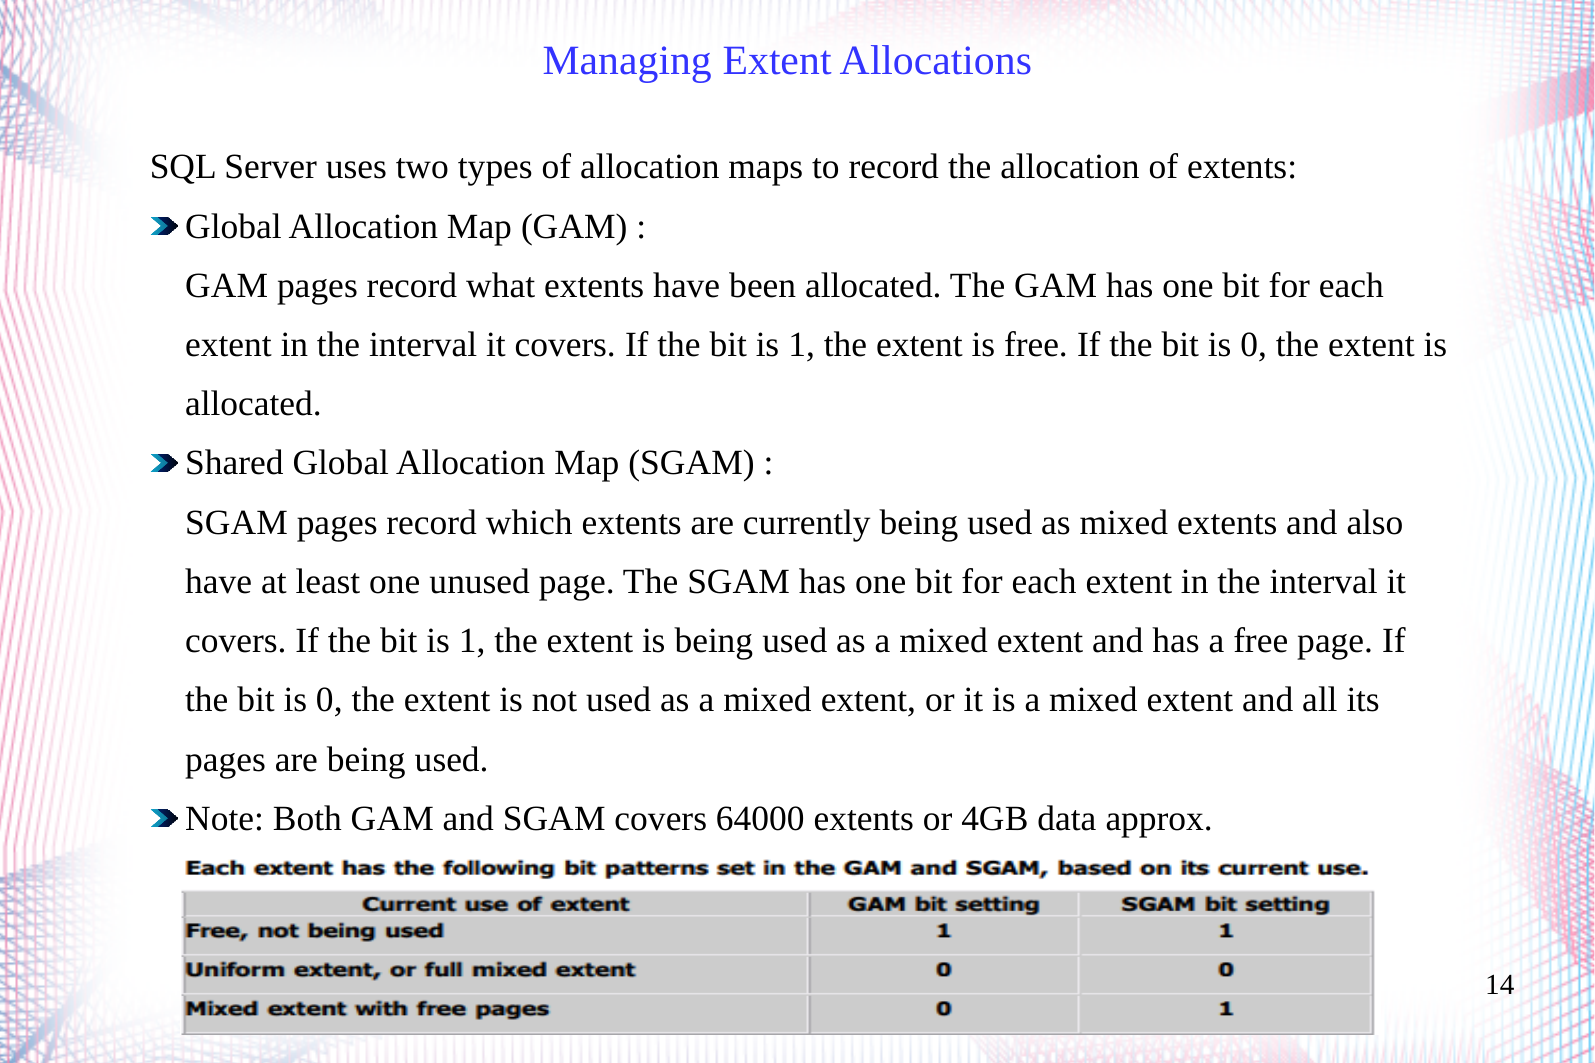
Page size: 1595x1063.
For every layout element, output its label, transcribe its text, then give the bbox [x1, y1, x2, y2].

text_box SQL Server uses two types of allocation maps to record the allocation of extents: Global Allocation Map (GAM) : GAM pages record what extents have been allocated. The GAM has one bit for each extent in the interval it covers. If the bit is 1, the extent is free. If the bit is 0, the extent is allocated. Shared Global Allocation Map (SGAM) : SGAM pages record which extents are currently being used as mixed extents and also have at least one unused page. The SGAM has one bit for each extent in the interval it covers. If the bit is 1, the extent is being used as a mixed extent and has a free page. If the bit is 0, the extent is not used as a mixed extent, or it is a mixed extent and all its pages are being used. Note: Both GAM and SGAM covers 64000 extents or 4GB data approx. [135, 120, 1471, 835]
picture [0, 0, 1595, 1063]
text_box Managing Extent Allocations [150, 30, 1426, 106]
